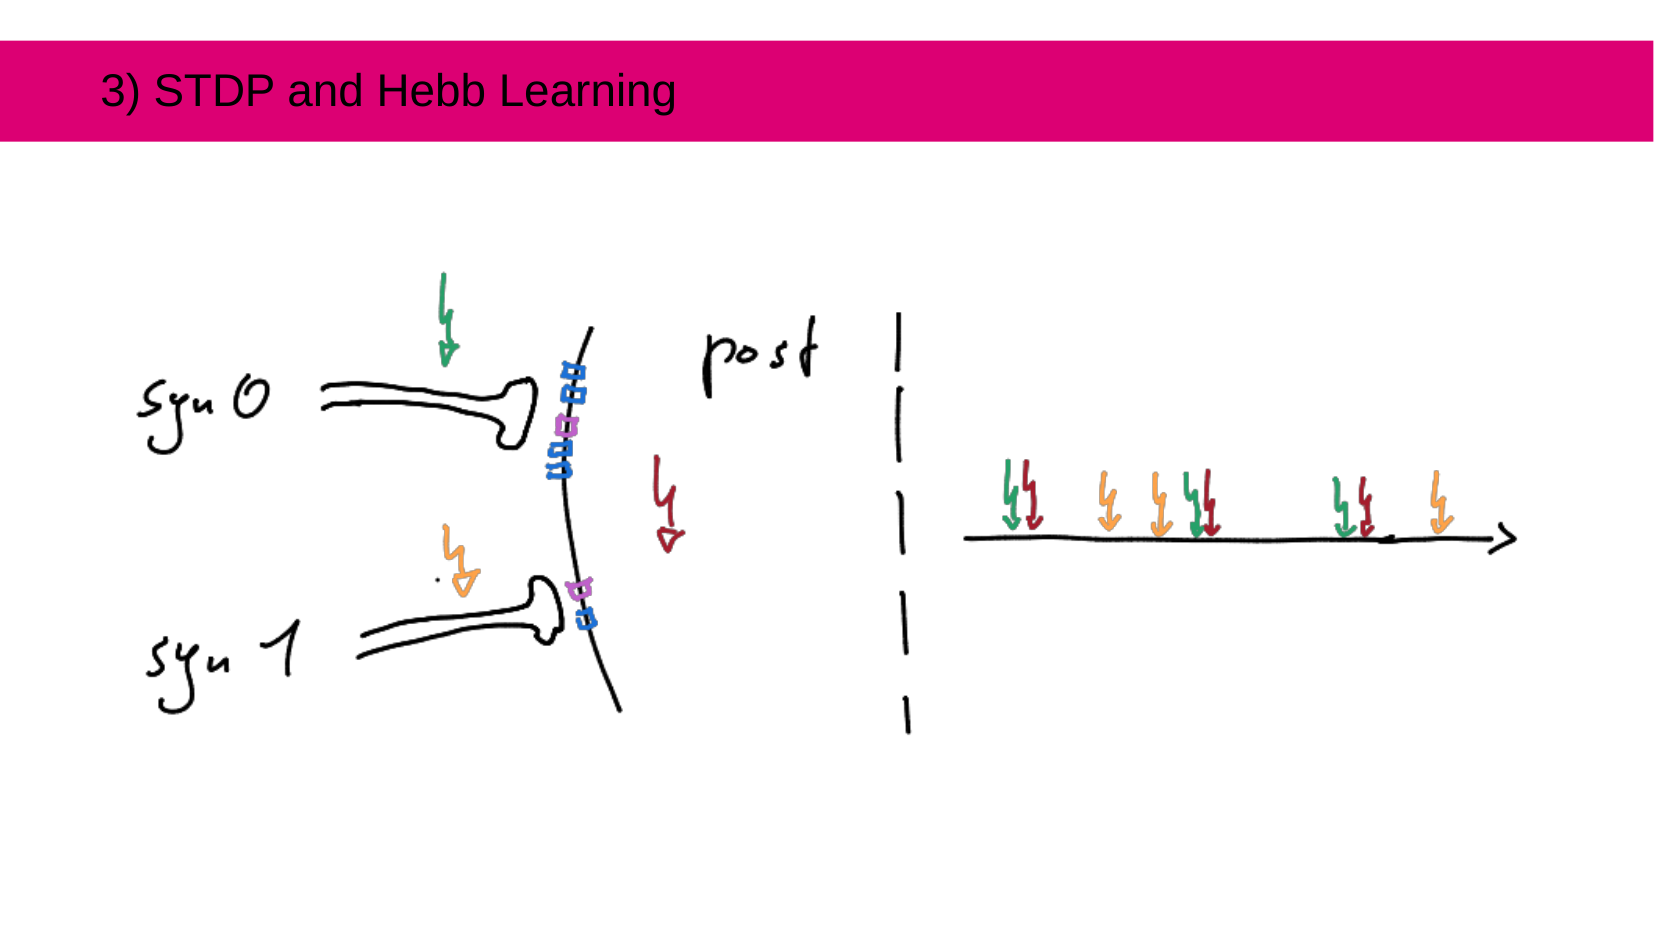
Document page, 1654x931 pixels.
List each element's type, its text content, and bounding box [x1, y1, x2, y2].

picture [104, 239, 1550, 768]
title STDP and Hebb Learning [82, 13, 1034, 168]
text_box [0, 40, 82, 142]
text_box [1034, 40, 1654, 142]
